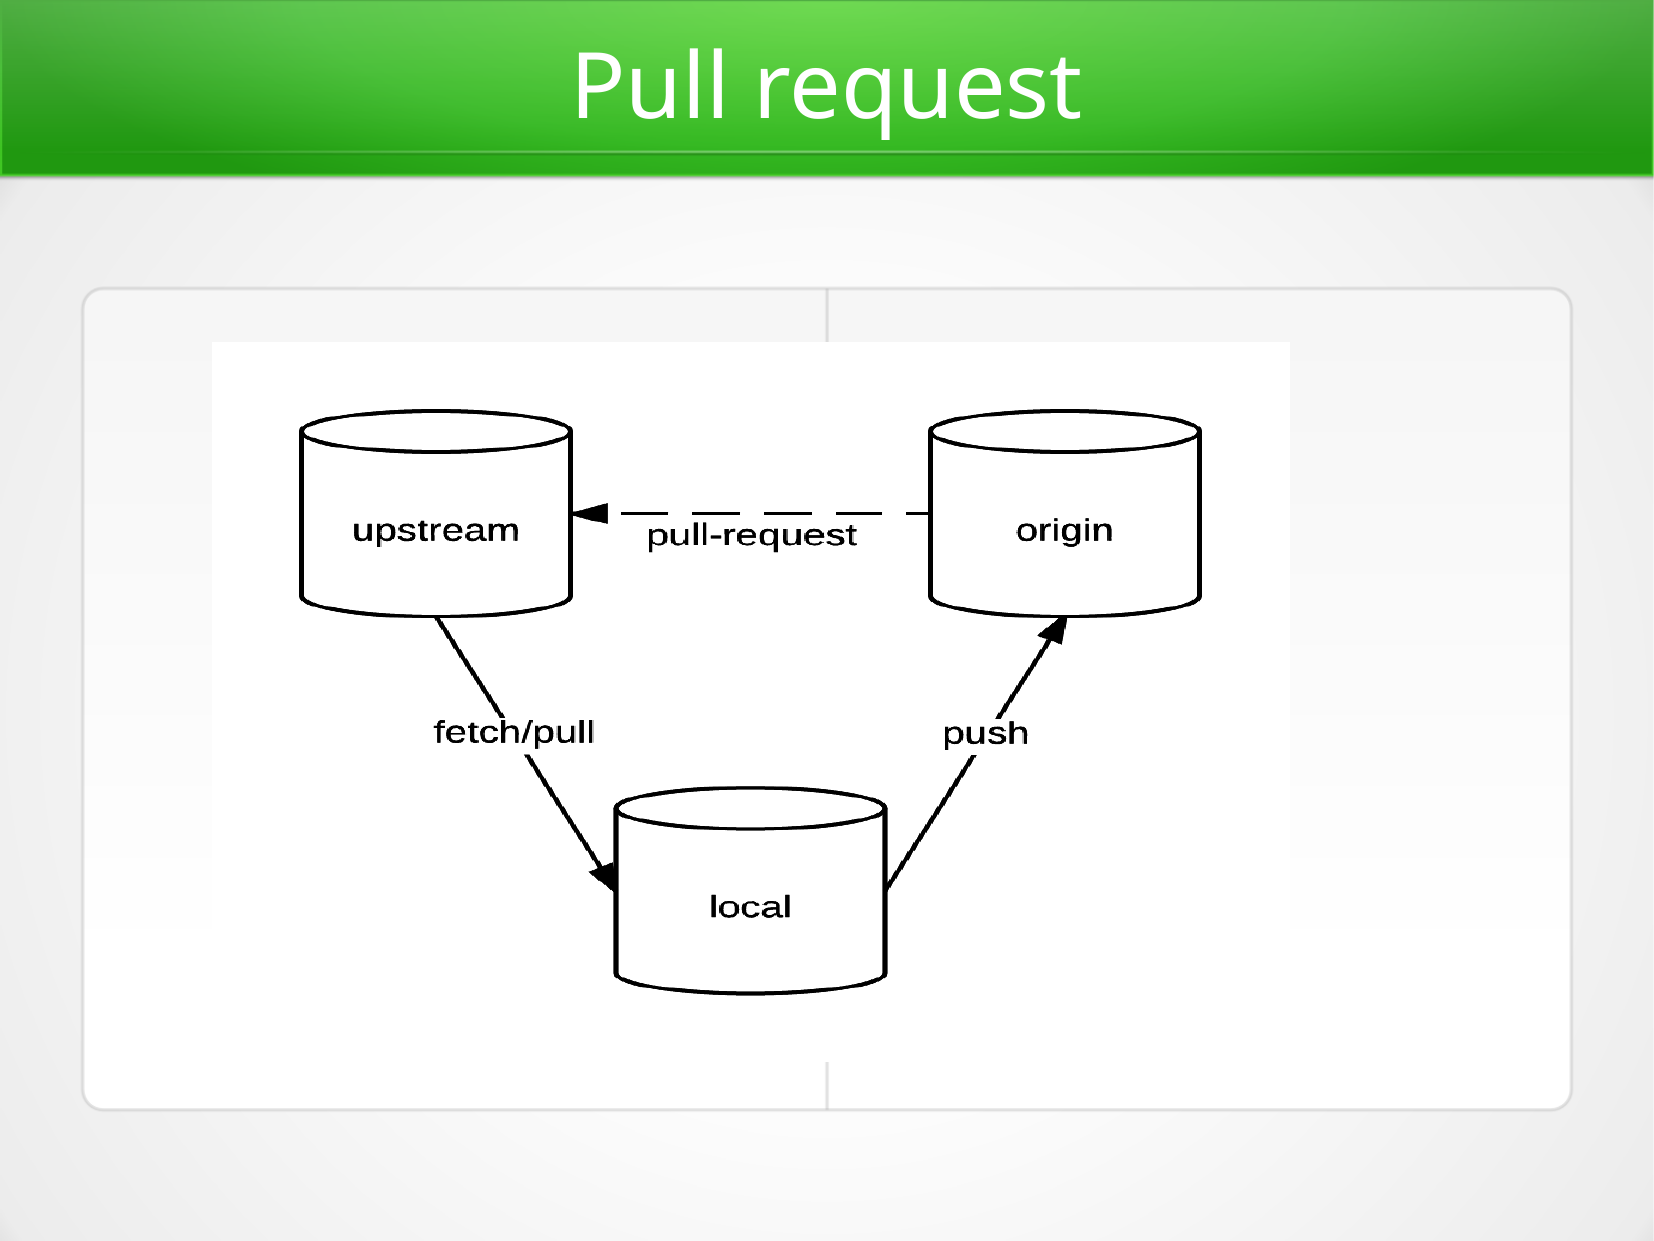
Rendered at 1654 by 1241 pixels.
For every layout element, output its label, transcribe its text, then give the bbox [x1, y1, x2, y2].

title Pull request [82, 11, 1571, 154]
picture [0, 0, 1654, 1241]
